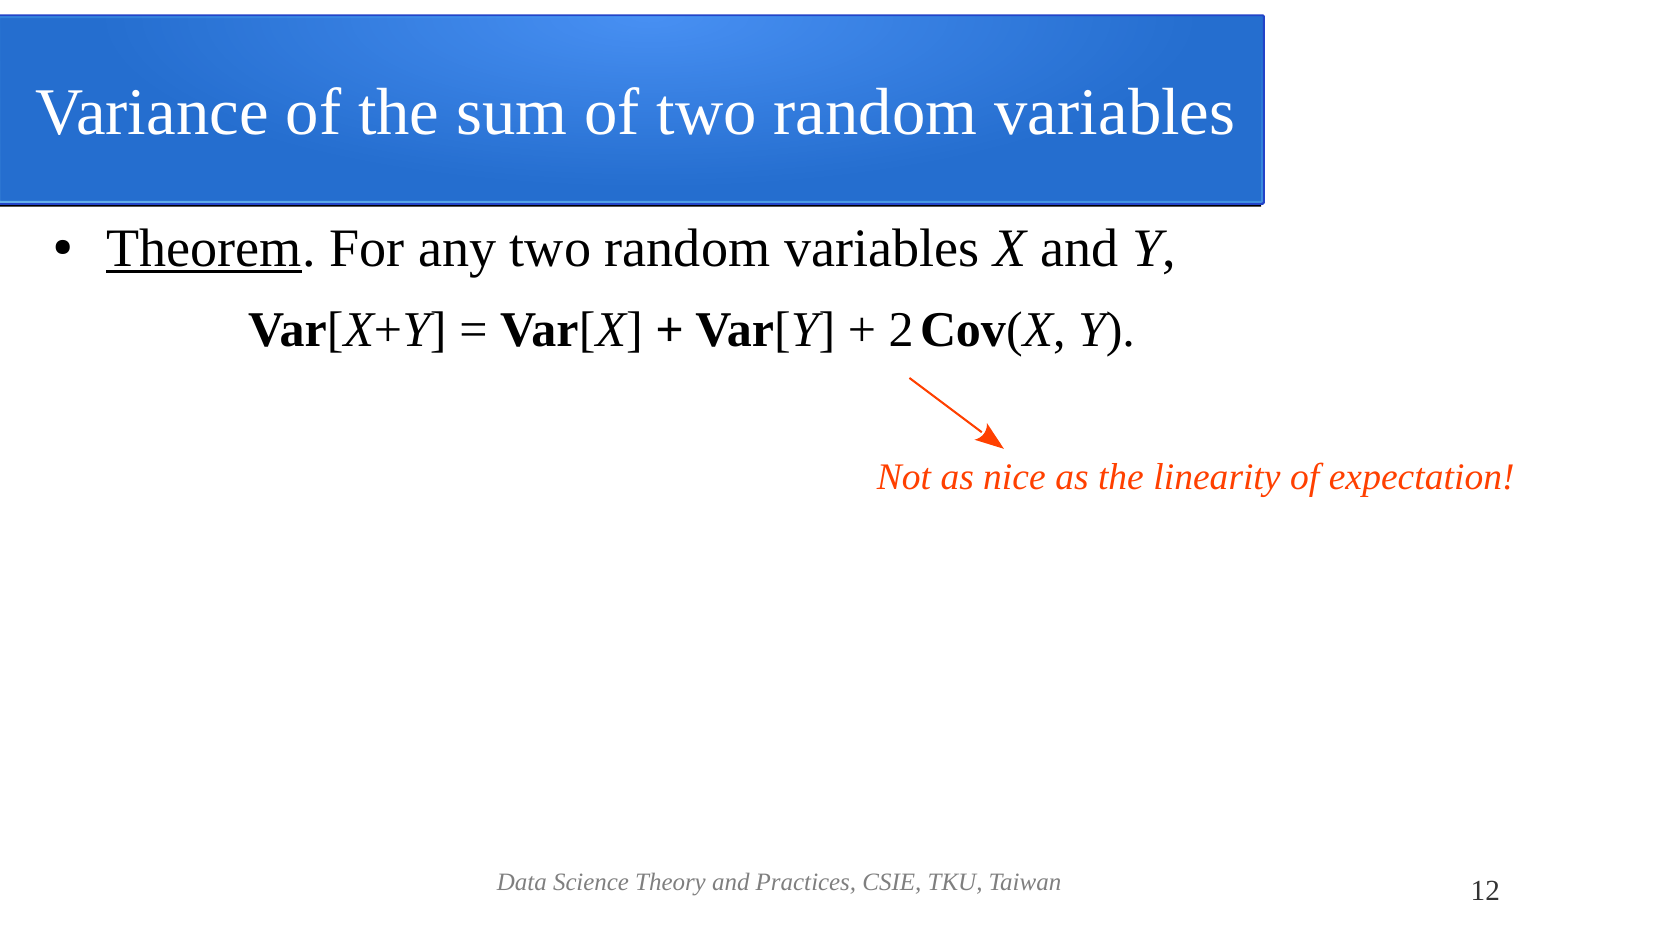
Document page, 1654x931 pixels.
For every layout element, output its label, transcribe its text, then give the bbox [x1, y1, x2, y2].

text_box Not as nice as the linearity of expectation! [862, 448, 1583, 508]
list Theorem. For any two random variables X and Y, Var[X+Y] = Var[X] + Var[Y] + 2 Cov(X, Y). [35, 218, 1524, 758]
title Variance of the sum of two random variables [35, 35, 1264, 189]
